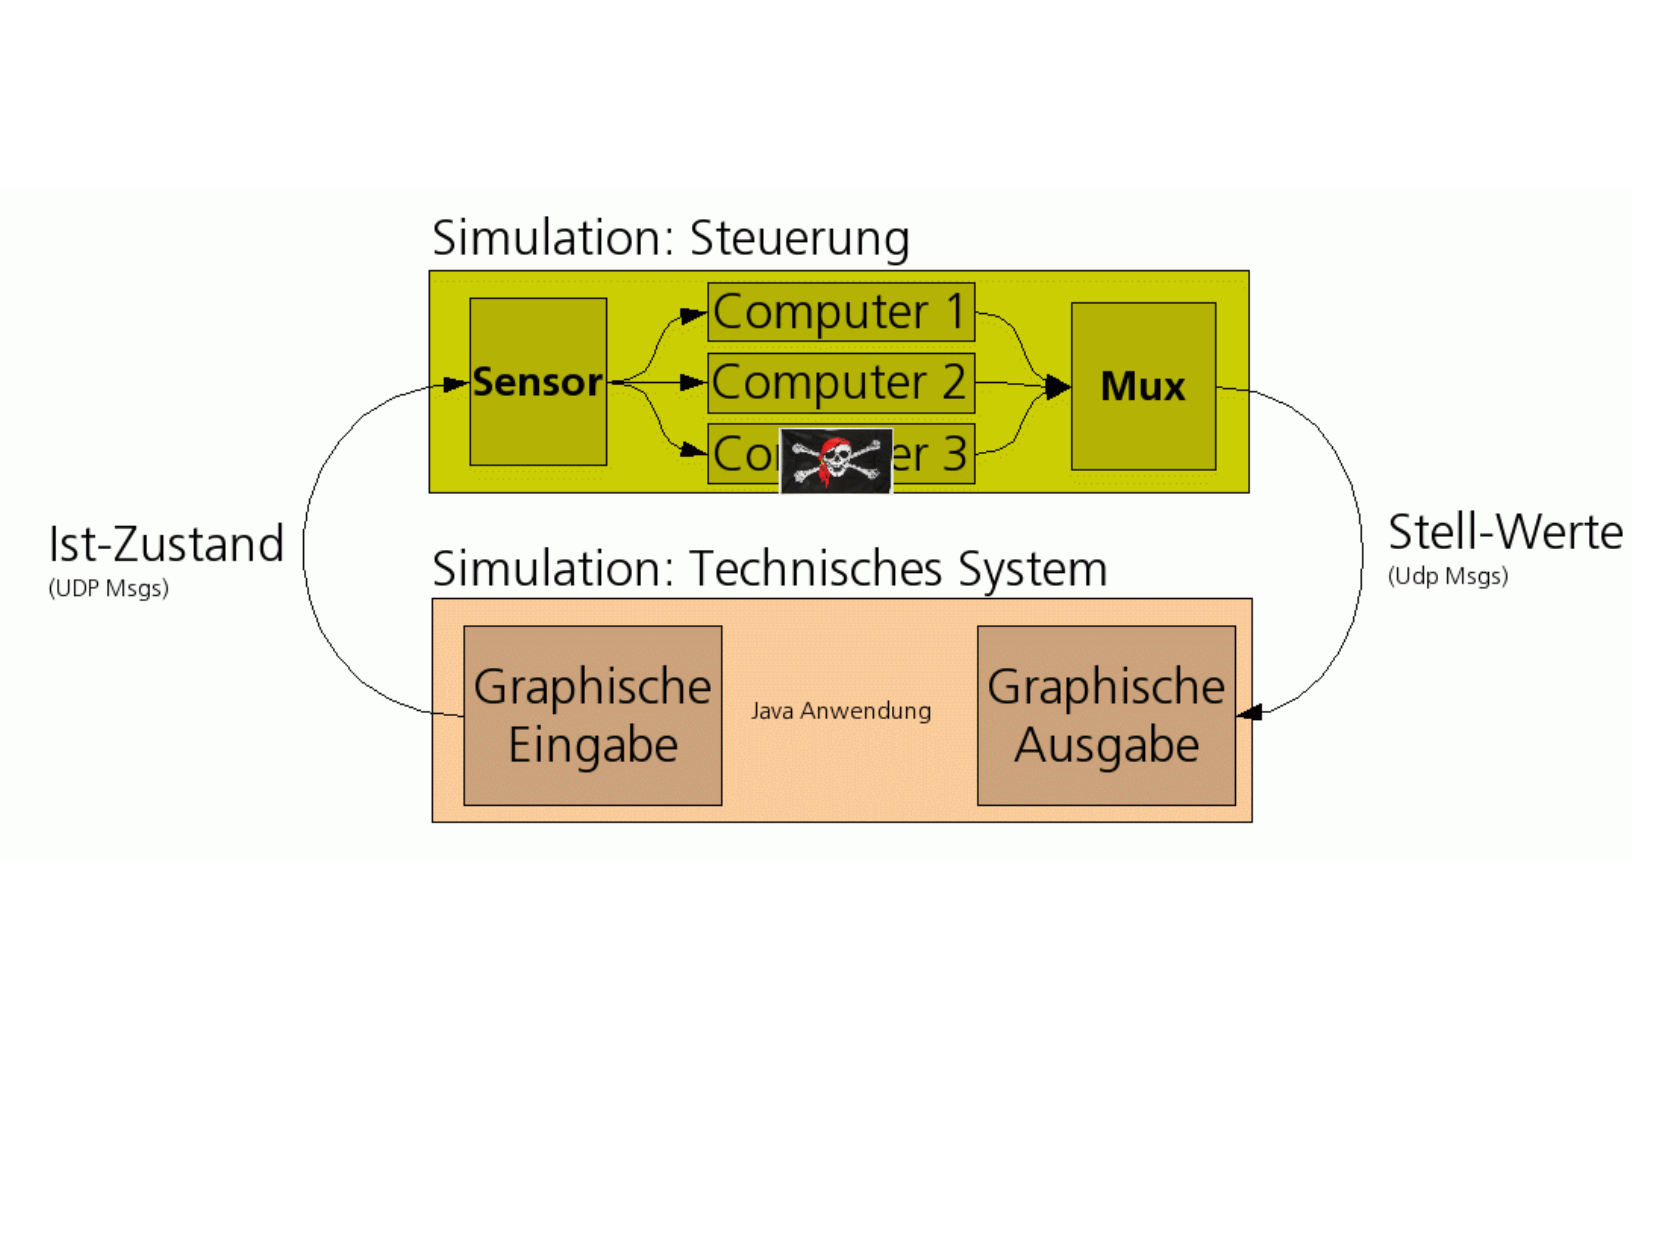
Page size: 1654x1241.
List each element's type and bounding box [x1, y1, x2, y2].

picture [0, 189, 1632, 860]
